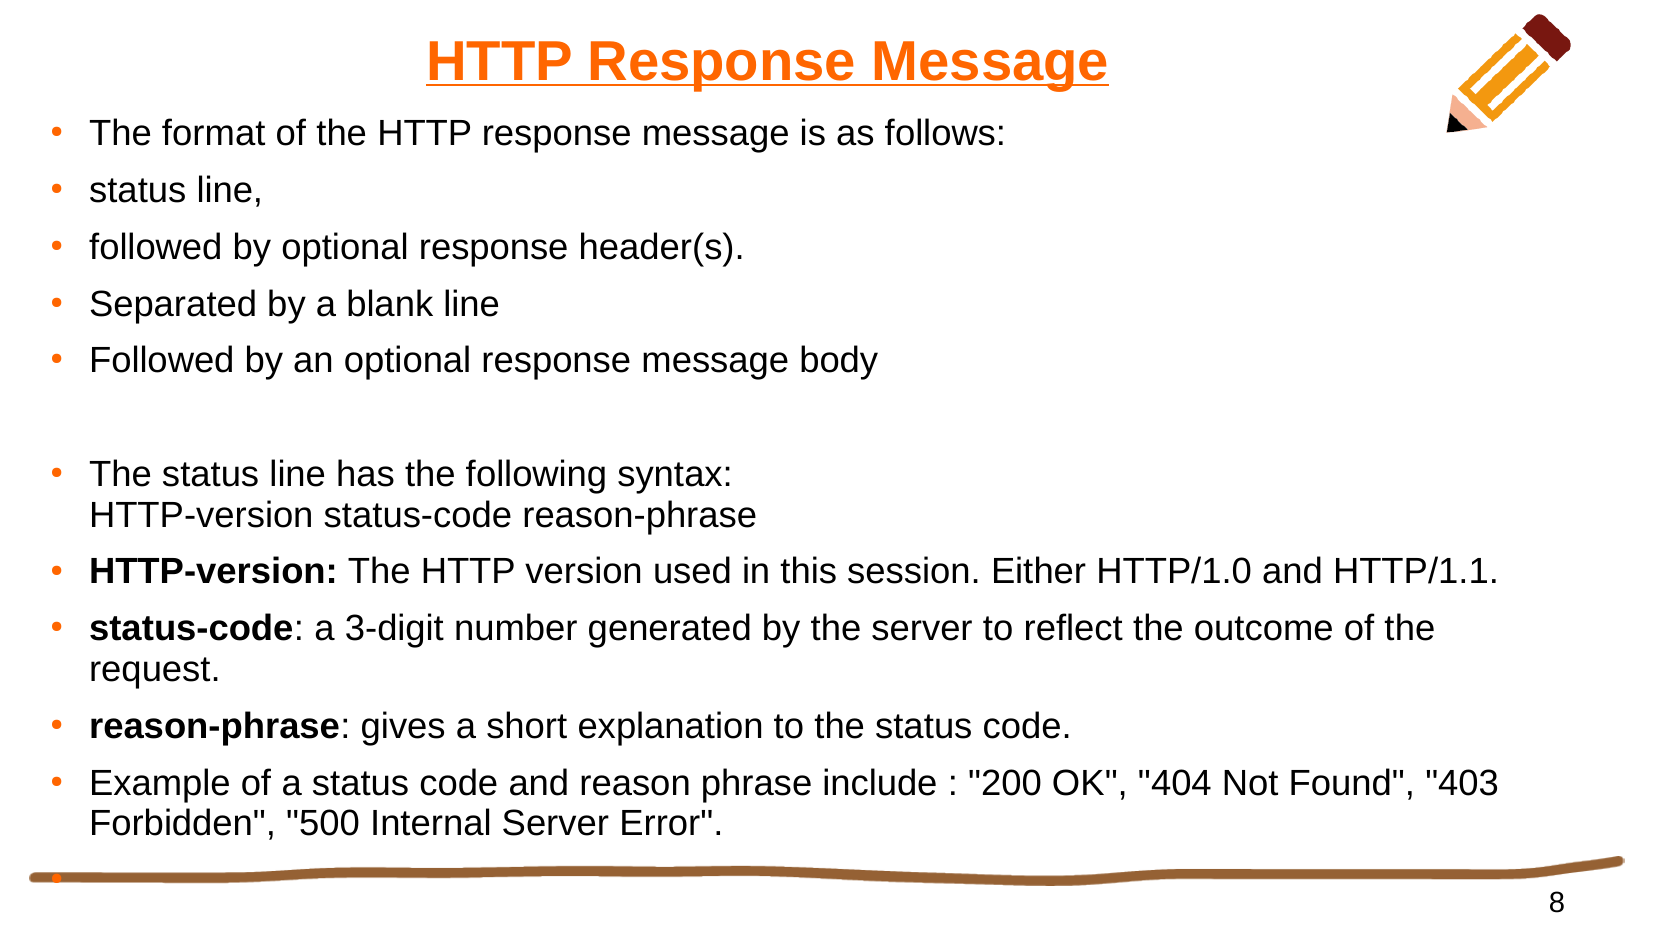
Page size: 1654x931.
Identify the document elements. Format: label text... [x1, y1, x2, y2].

picture [1447, 14, 1571, 133]
picture [29, 856, 1625, 886]
title HTTP Response Message [88, 9, 1447, 112]
list The format of the HTTP response message is as follows: status line, followed by optional response header(s). Separated by a blank line Followed by an optional response message body The status line has the following syntax: HTTP-version status-code reason-phrase HTTP-version: The HTTP version used in this session. Either HTTP/1.0 and HTTP/1.1. status-code: a 3-digit number generated by the server to reflect the outcome of the request. reason-phrase: gives a short explanation to the status code. Example of a status code and reason phrase include : "200 OK", "404 Not Found", "403 Forbidden", "500 Internal Server Error". [37, 112, 1538, 857]
